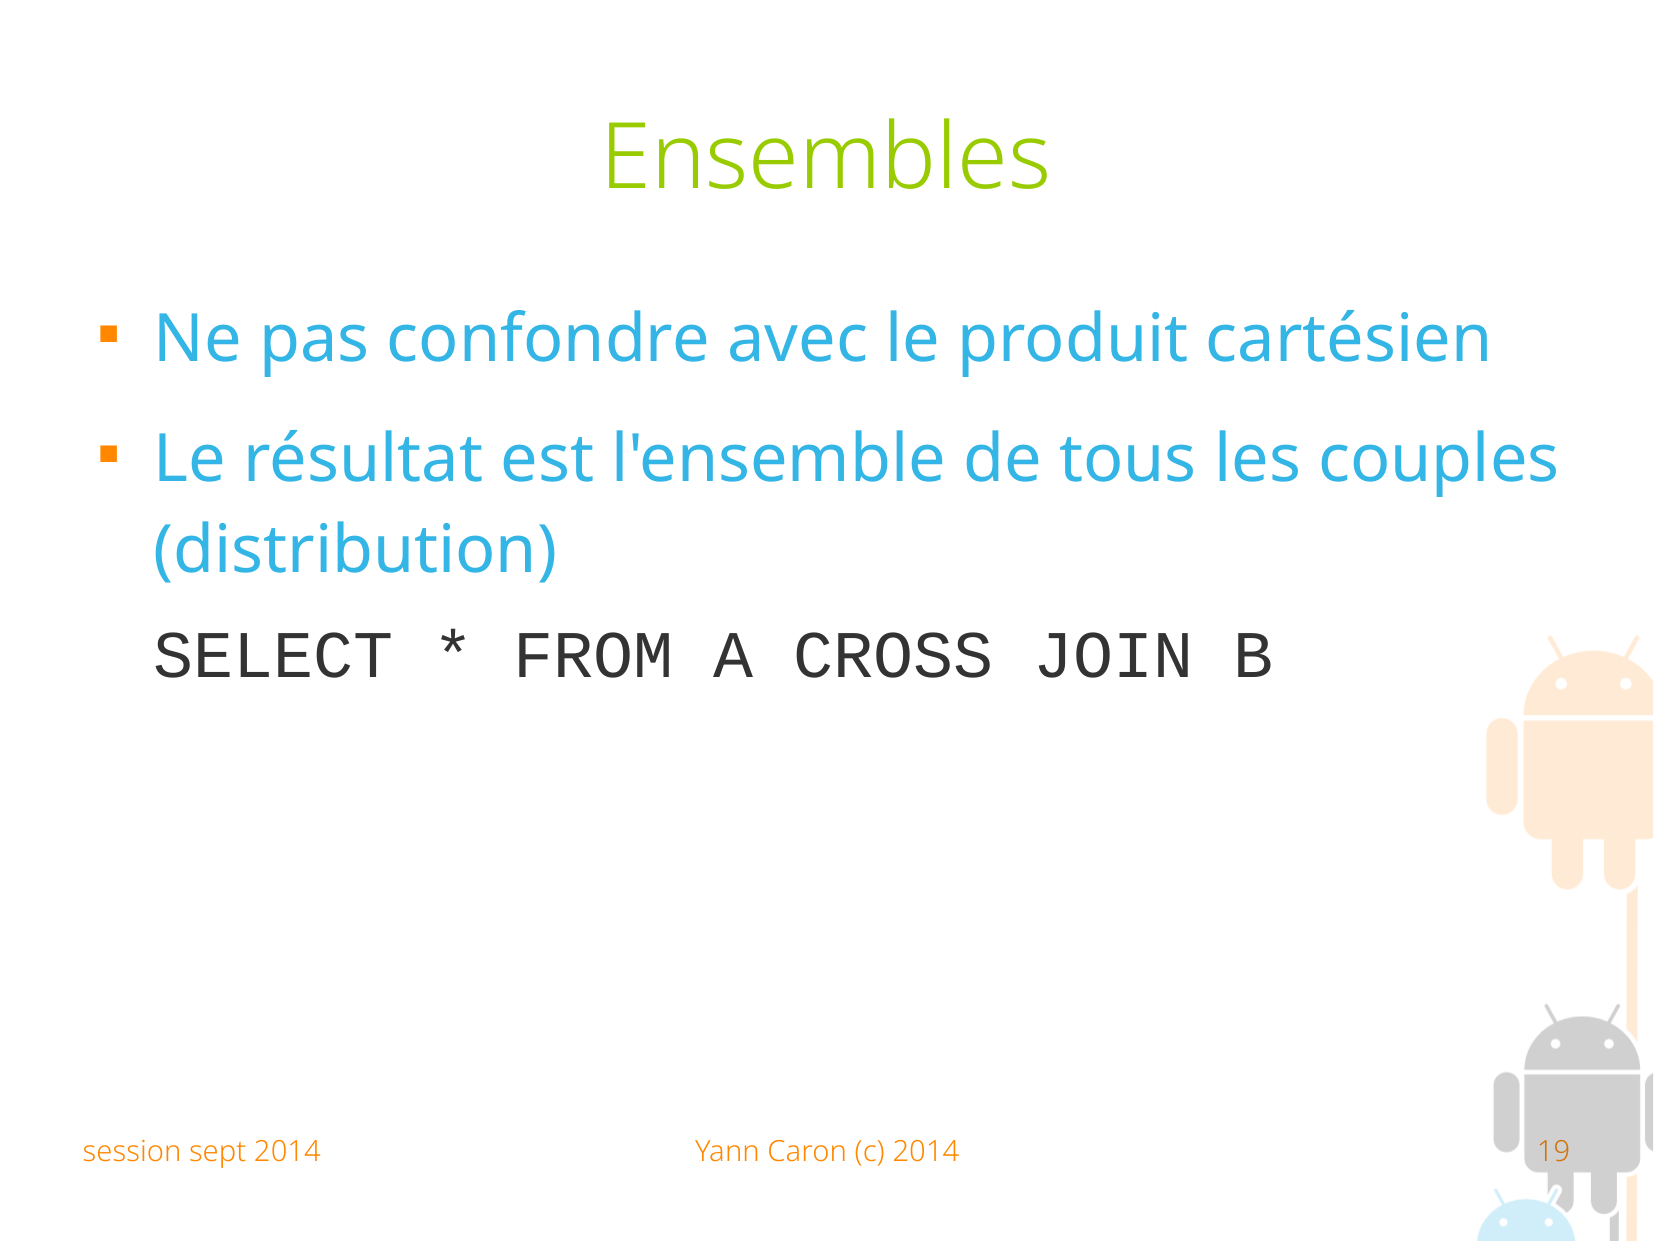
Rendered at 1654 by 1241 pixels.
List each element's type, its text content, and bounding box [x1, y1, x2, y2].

picture [240, 423, 1654, 1241]
title Ensembles [82, 49, 1571, 257]
list Ne pas confondre avec le produit cartésien Le résultat est l'ensemble de tous les couples (distribution) SELECT * FROM A CROSS JOIN B [82, 290, 1571, 1066]
